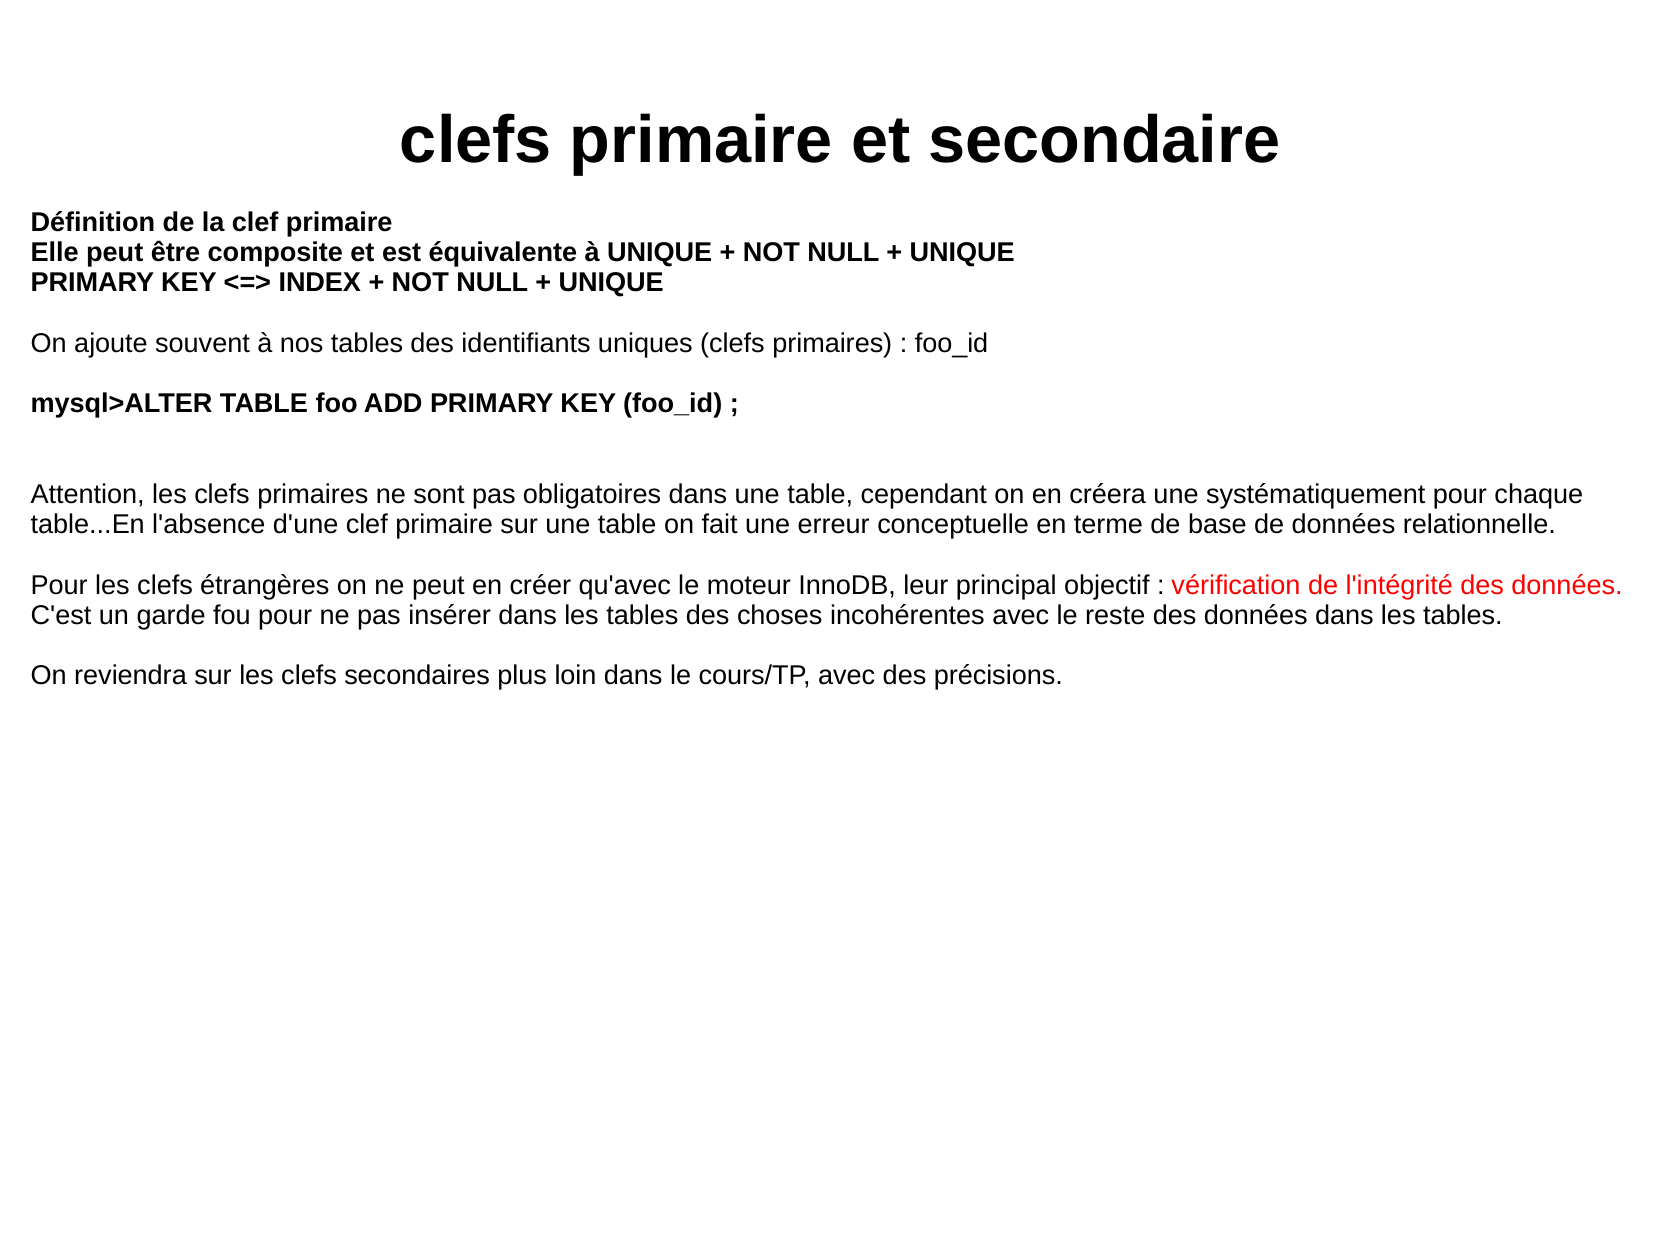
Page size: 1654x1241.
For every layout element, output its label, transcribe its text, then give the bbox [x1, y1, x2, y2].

text_box clefs primaire et secondaire Définition de la clef primaire Elle peut être composite et est équivalente à UNIQUE + NOT NULL + UNIQUE PRIMARY KEY <=> INDEX + NOT NULL + UNIQUE On ajoute souvent à nos tables des identifiants uniques (clefs primaires) : foo_id mysql>ALTER TABLE foo ADD PRIMARY KEY (foo_id) ; Attention, les clefs primaires ne sont pas obligatoires dans une table, cependant on en créera une systématiquement pour chaque table...En l'absence d'une clef primaire sur une table on fait une erreur conceptuelle en terme de base de données relationnelle. Pour les clefs étrangères on ne peut en créer qu'avec le moteur InnoDB, leur principal objectif : vérification de l'intégrité des données. C'est un garde fou pour ne pas insérer dans les tables des choses incohérentes avec le reste des données dans les tables. On reviendra sur les clefs secondaires plus loin dans le cours/TP, avec des précisions. [15, 94, 1654, 1241]
